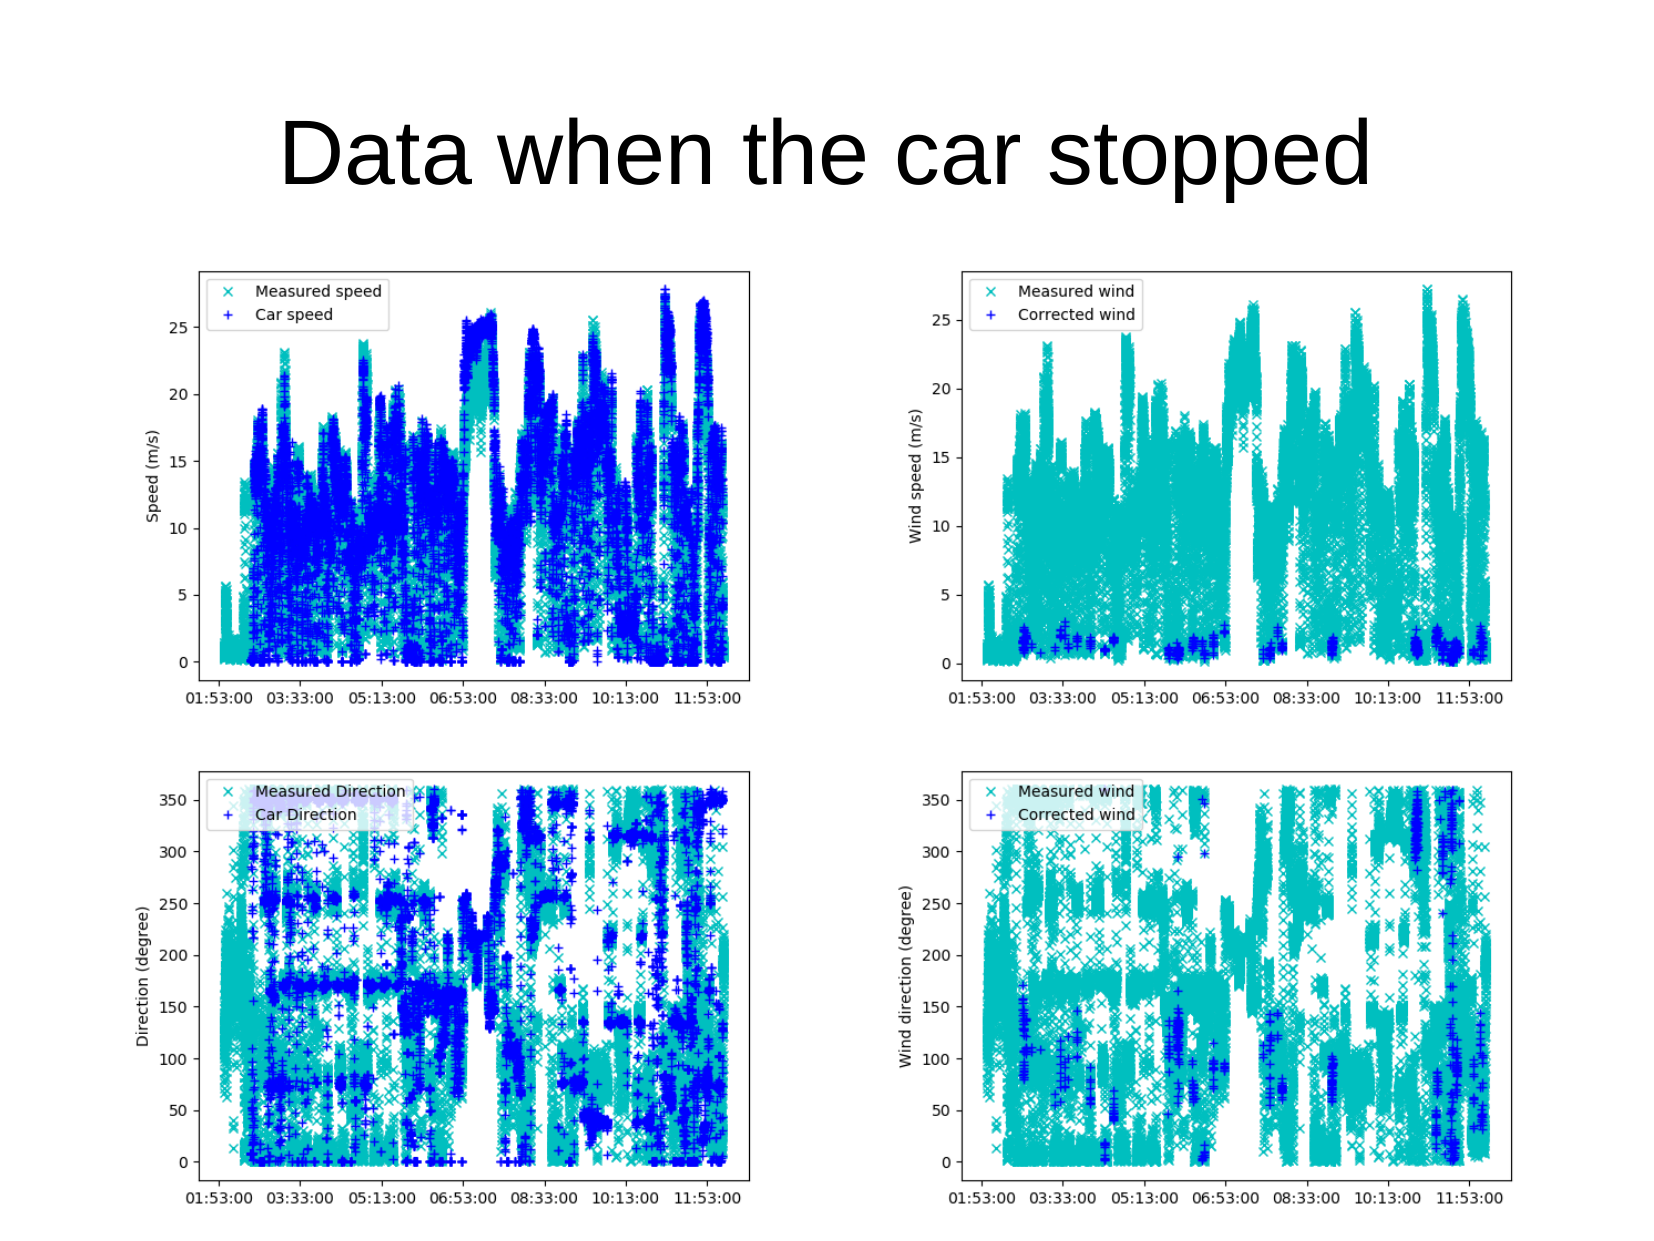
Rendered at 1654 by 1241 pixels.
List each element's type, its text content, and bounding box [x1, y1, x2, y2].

picture [873, 207, 1582, 1239]
picture [110, 207, 820, 1239]
title Data when the car stopped [82, 49, 1571, 257]
